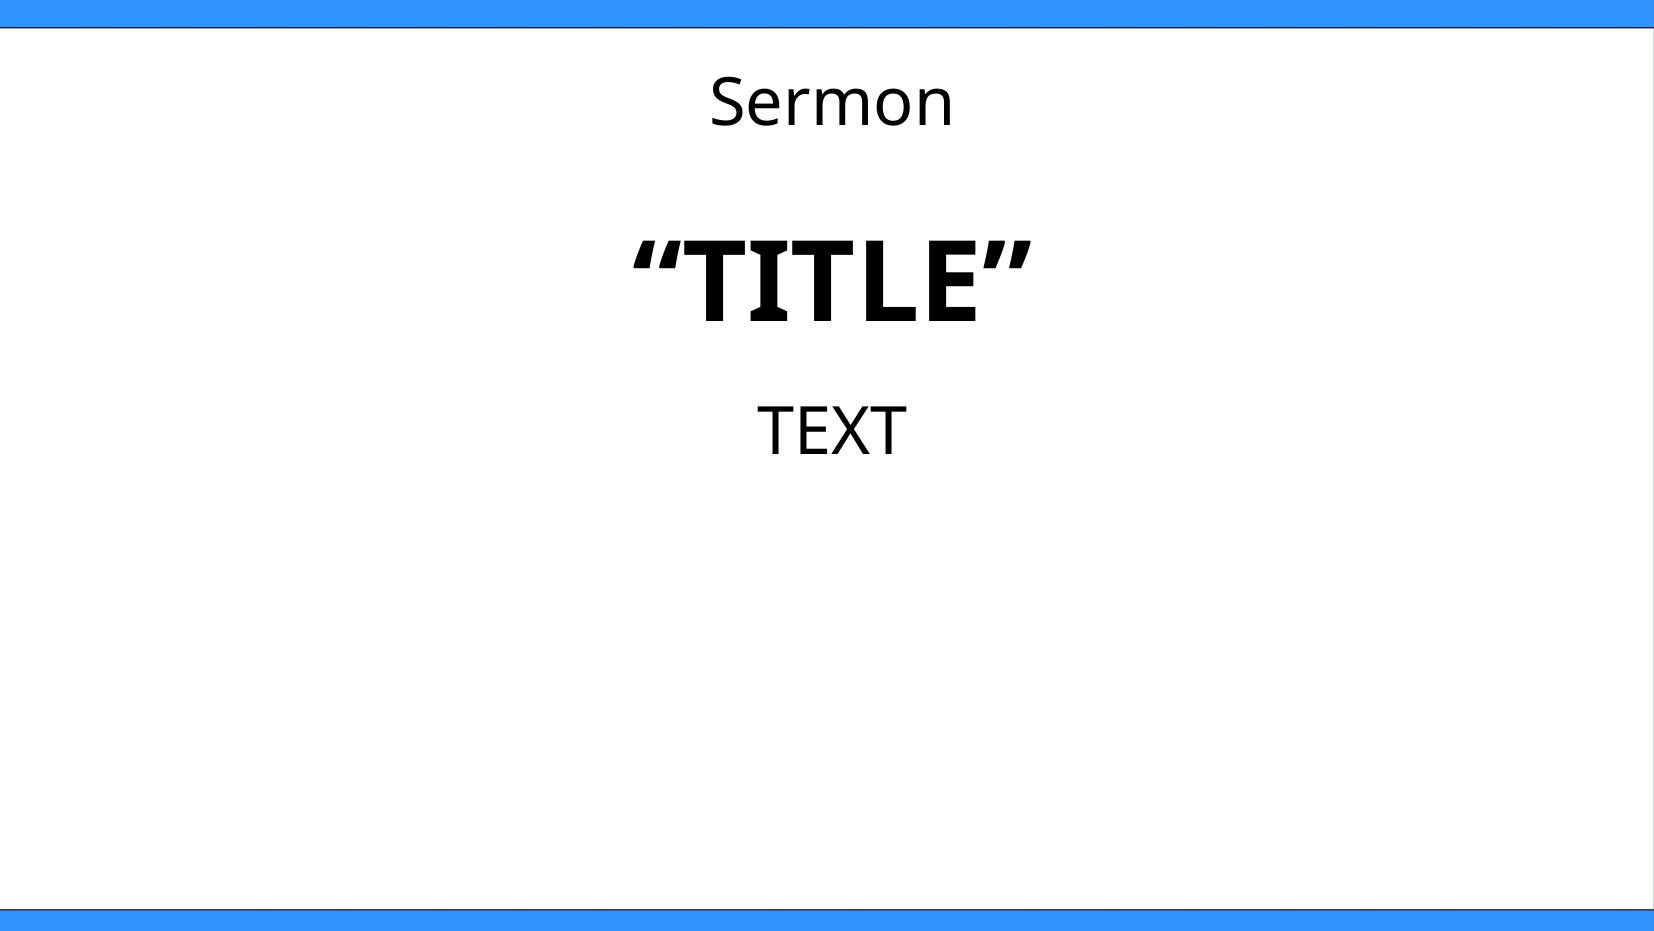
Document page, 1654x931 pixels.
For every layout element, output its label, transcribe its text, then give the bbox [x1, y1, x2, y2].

picture [0, 0, 1654, 931]
text_box Sermon “TITLE” TEXT [75, 46, 1591, 856]
